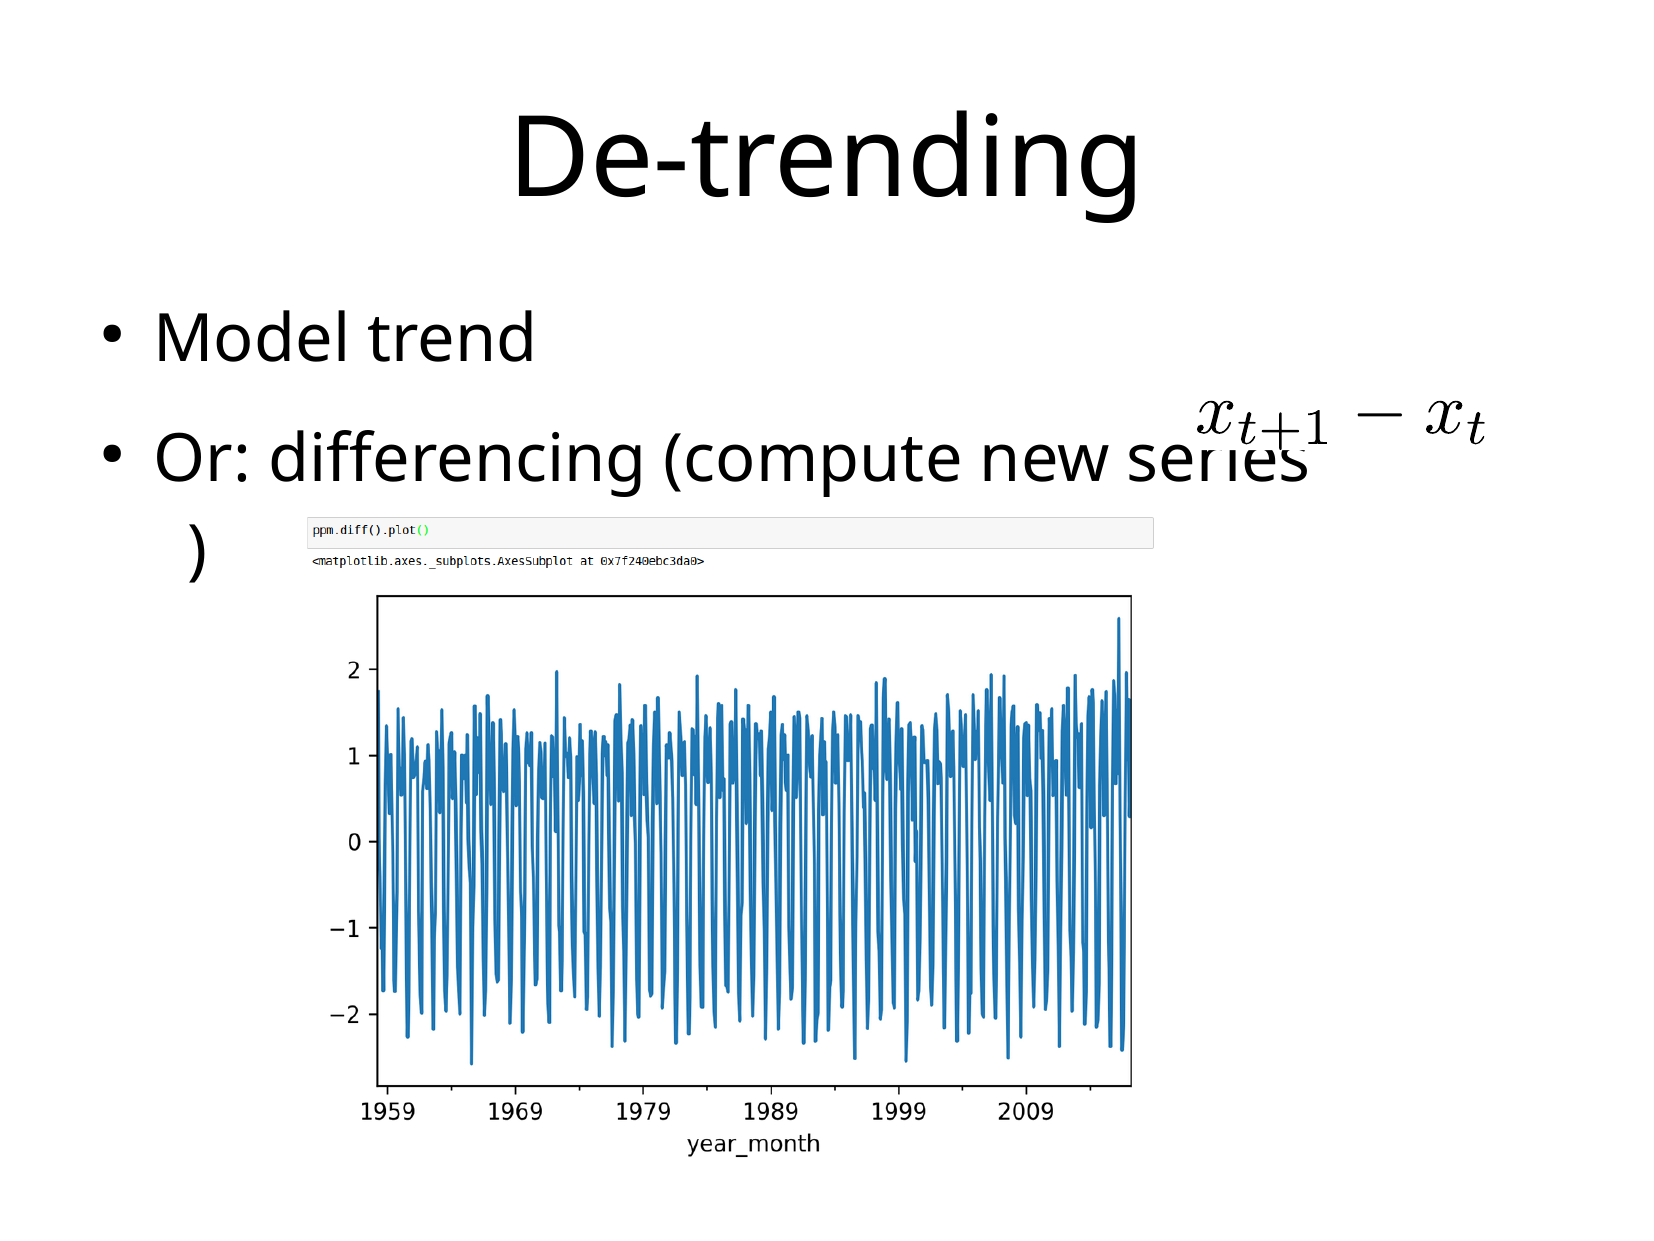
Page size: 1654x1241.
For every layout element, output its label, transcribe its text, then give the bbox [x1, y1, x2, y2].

text_box [1194, 390, 1488, 451]
title De-trending [82, 49, 1571, 257]
list Model trend Or: differencing (compute new series ) [82, 290, 1571, 1010]
picture [301, 509, 1156, 1171]
